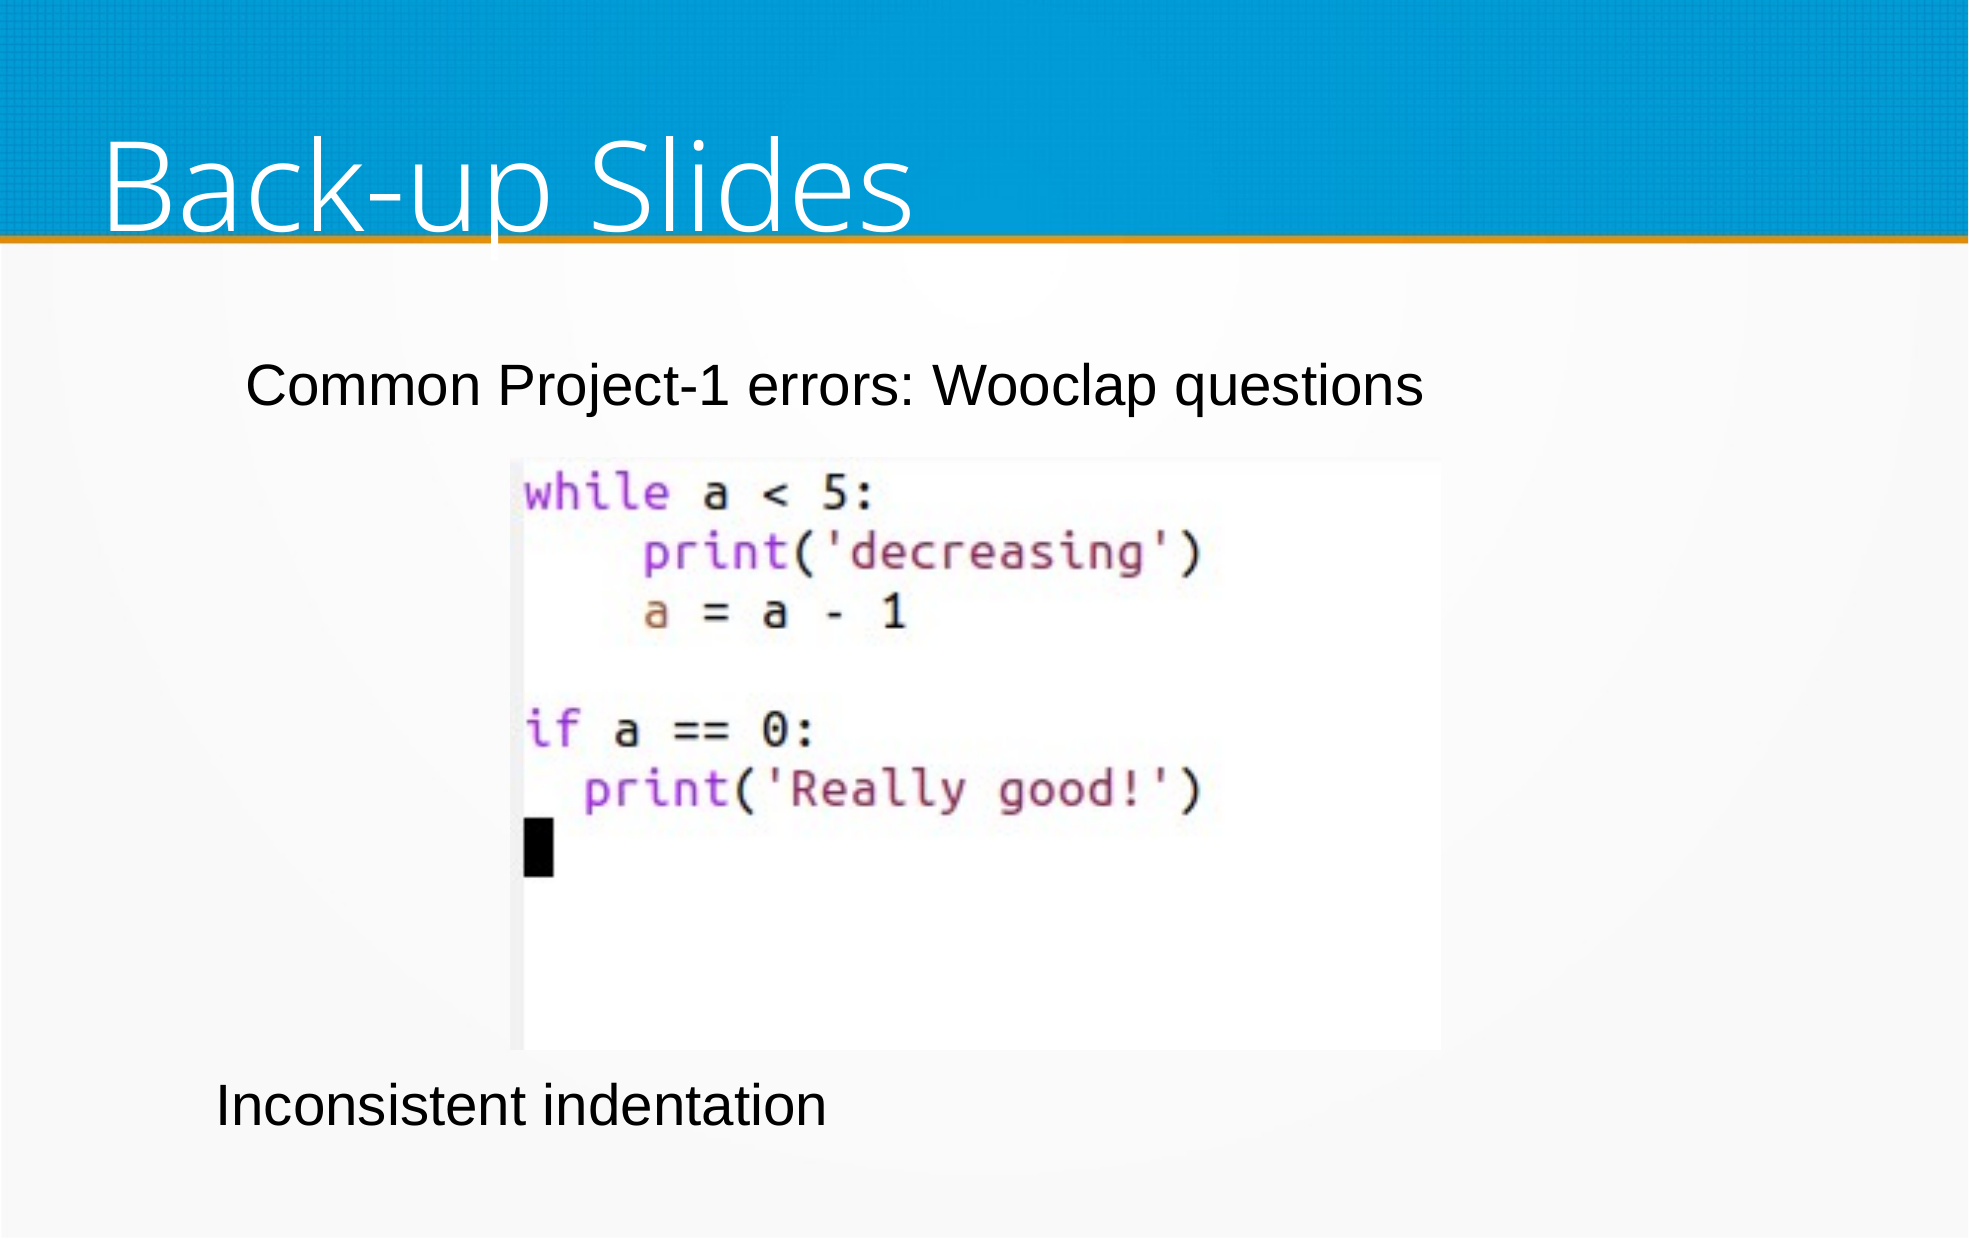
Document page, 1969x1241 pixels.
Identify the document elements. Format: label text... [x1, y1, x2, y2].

title Back-up Slides [98, 49, 1870, 257]
picture [0, 233, 1969, 1241]
text_box Common Project-1 errors: Wooclap questions [195, 345, 1711, 555]
text_box Inconsistent indentation [165, 1065, 1681, 1241]
